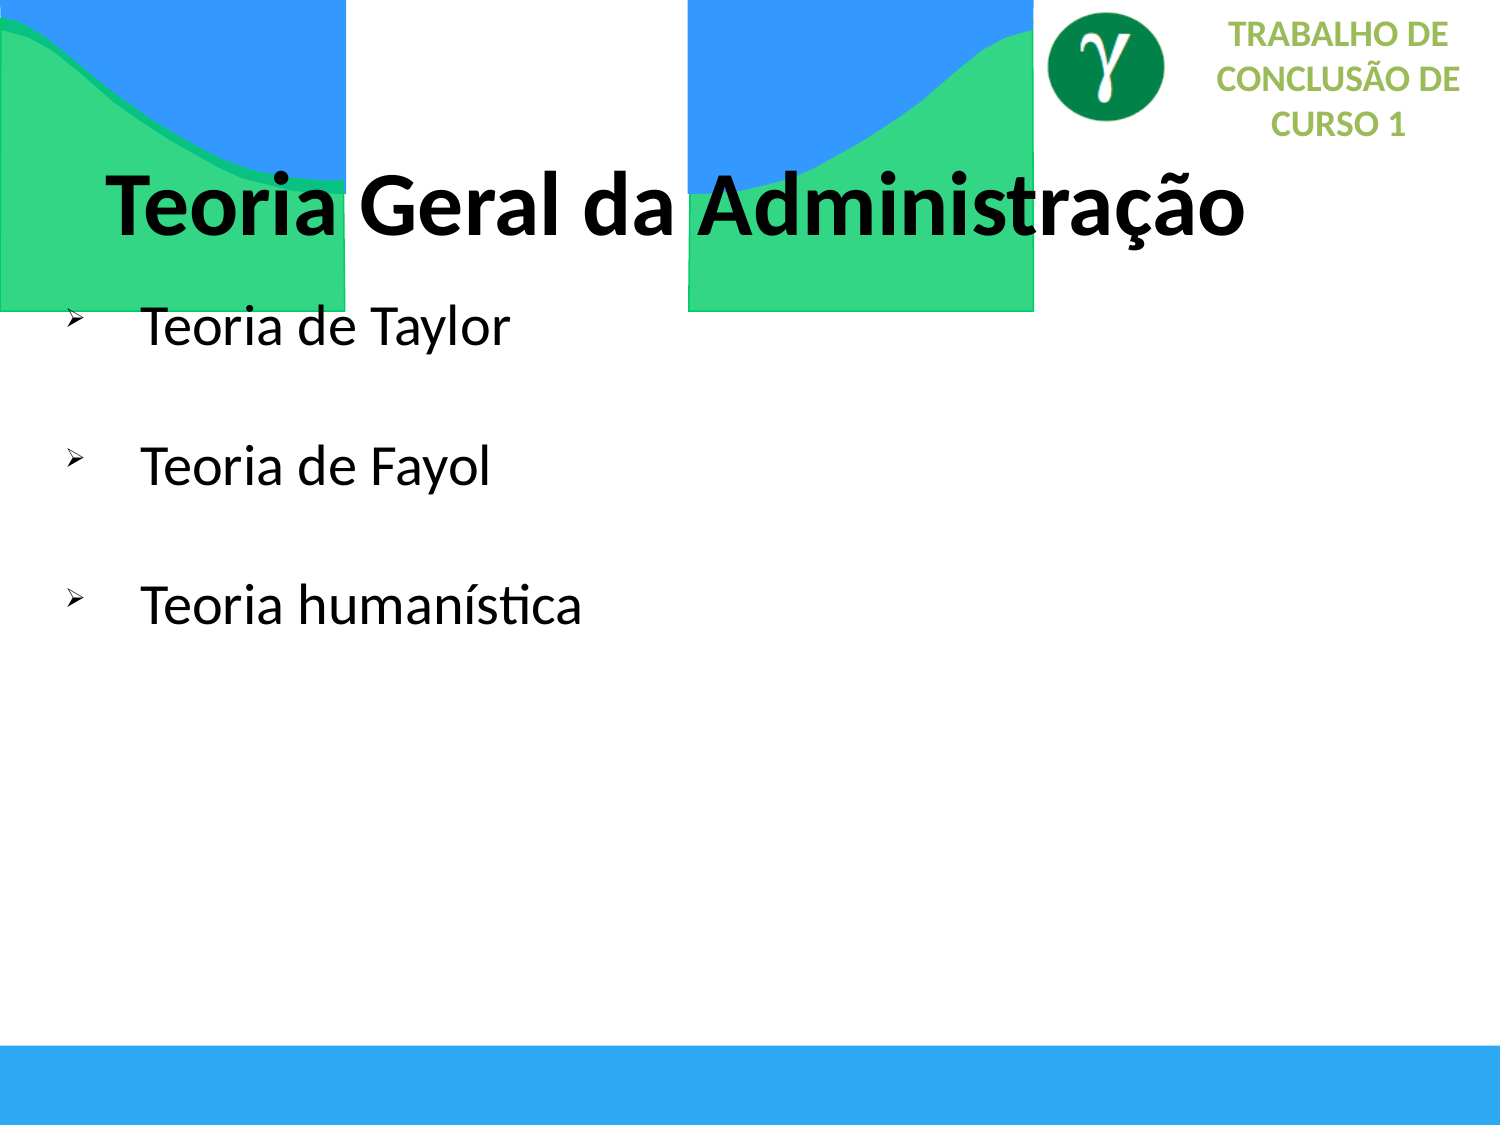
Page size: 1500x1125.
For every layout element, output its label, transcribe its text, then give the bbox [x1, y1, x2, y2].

text_box [0, 1045, 1500, 1125]
text_box Teoria de Taylor Teoria de Fayol Teoria humanística [50, 279, 1445, 684]
text_box Teoria Geral da Administração [90, 118, 1366, 279]
text_box [0, 0, 346, 312]
picture [1033, 0, 1178, 118]
text_box [688, 0, 1033, 118]
text_box TRABALHO DE CONCLUSÃO DE CURSO 1 [1178, 1, 1500, 197]
